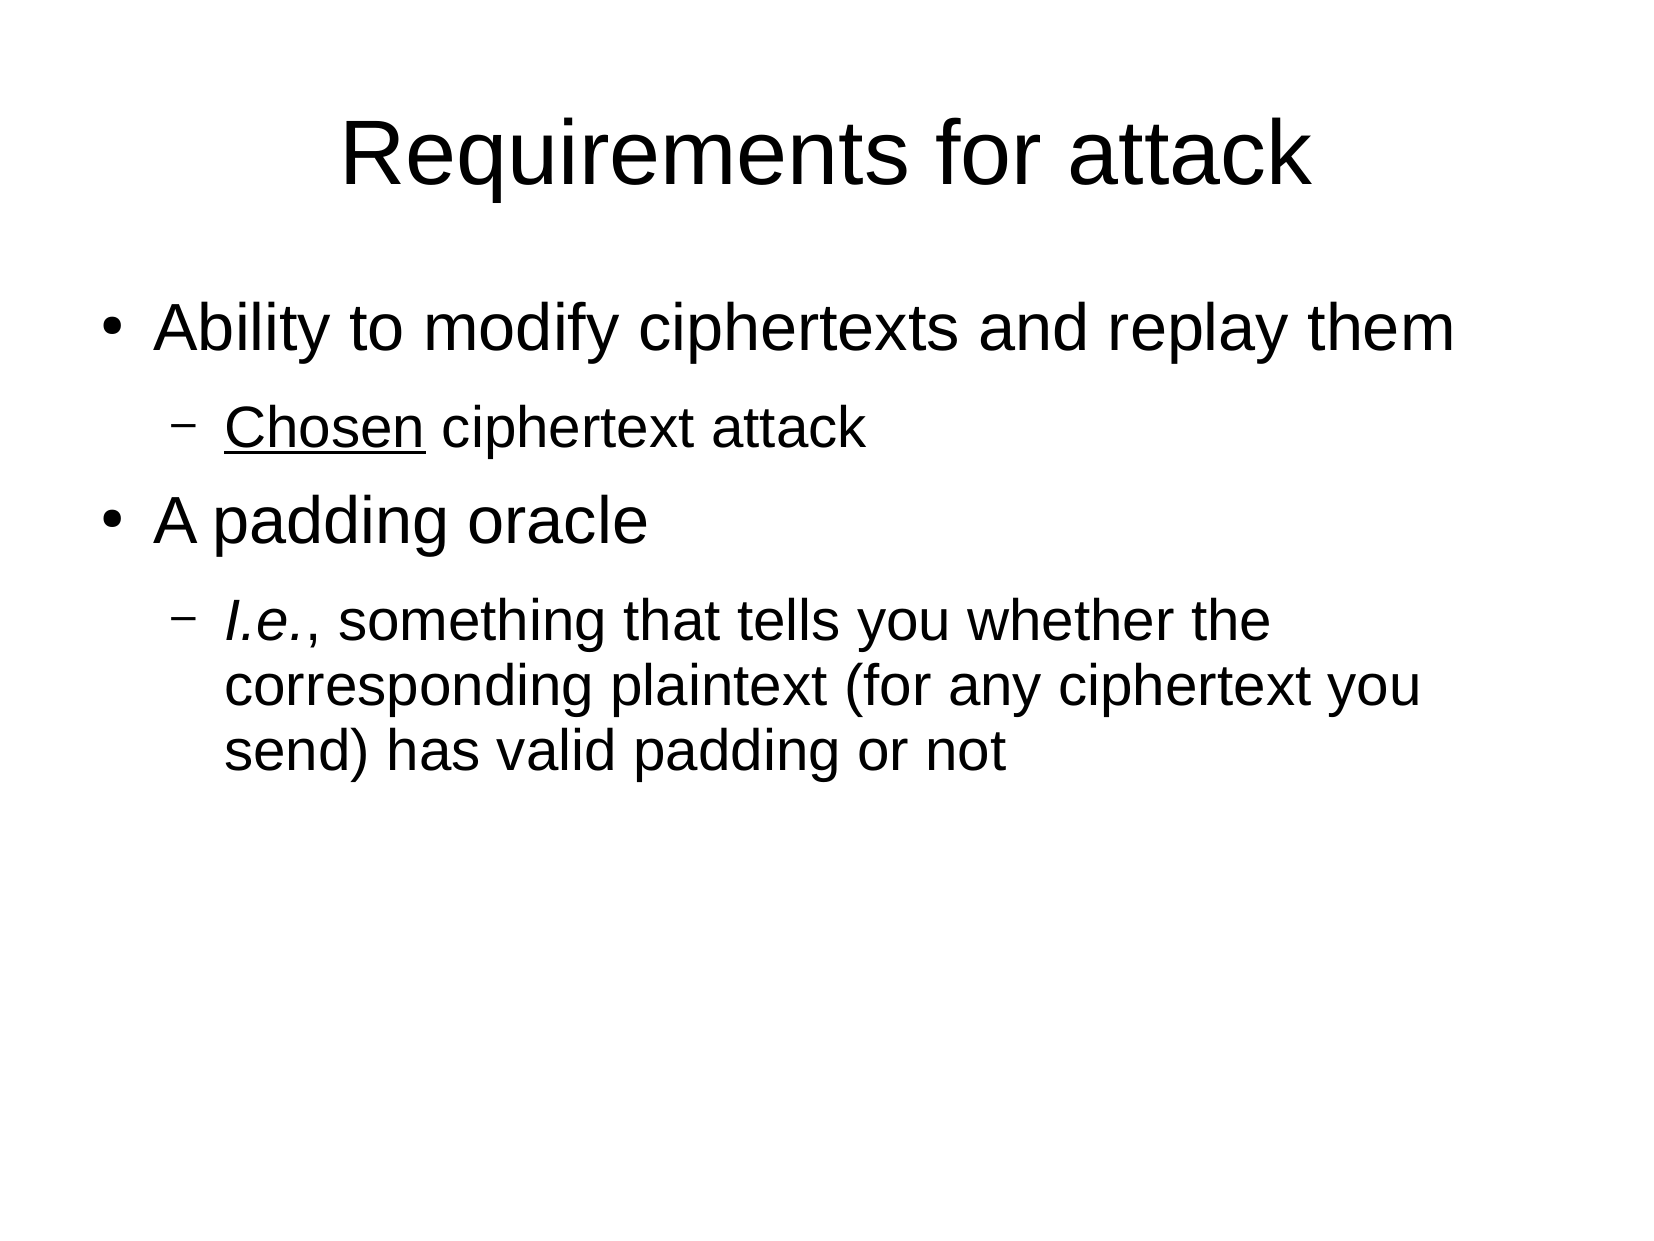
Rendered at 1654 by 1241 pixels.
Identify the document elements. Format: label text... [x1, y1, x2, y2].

title Requirements for attack [82, 49, 1571, 257]
list Ability to modify ciphertexts and replay them Chosen ciphertext attack A padding oracle I.e., something that tells you whether the corresponding plaintext (for any ciphertext you send) has valid padding or not [82, 290, 1571, 1010]
